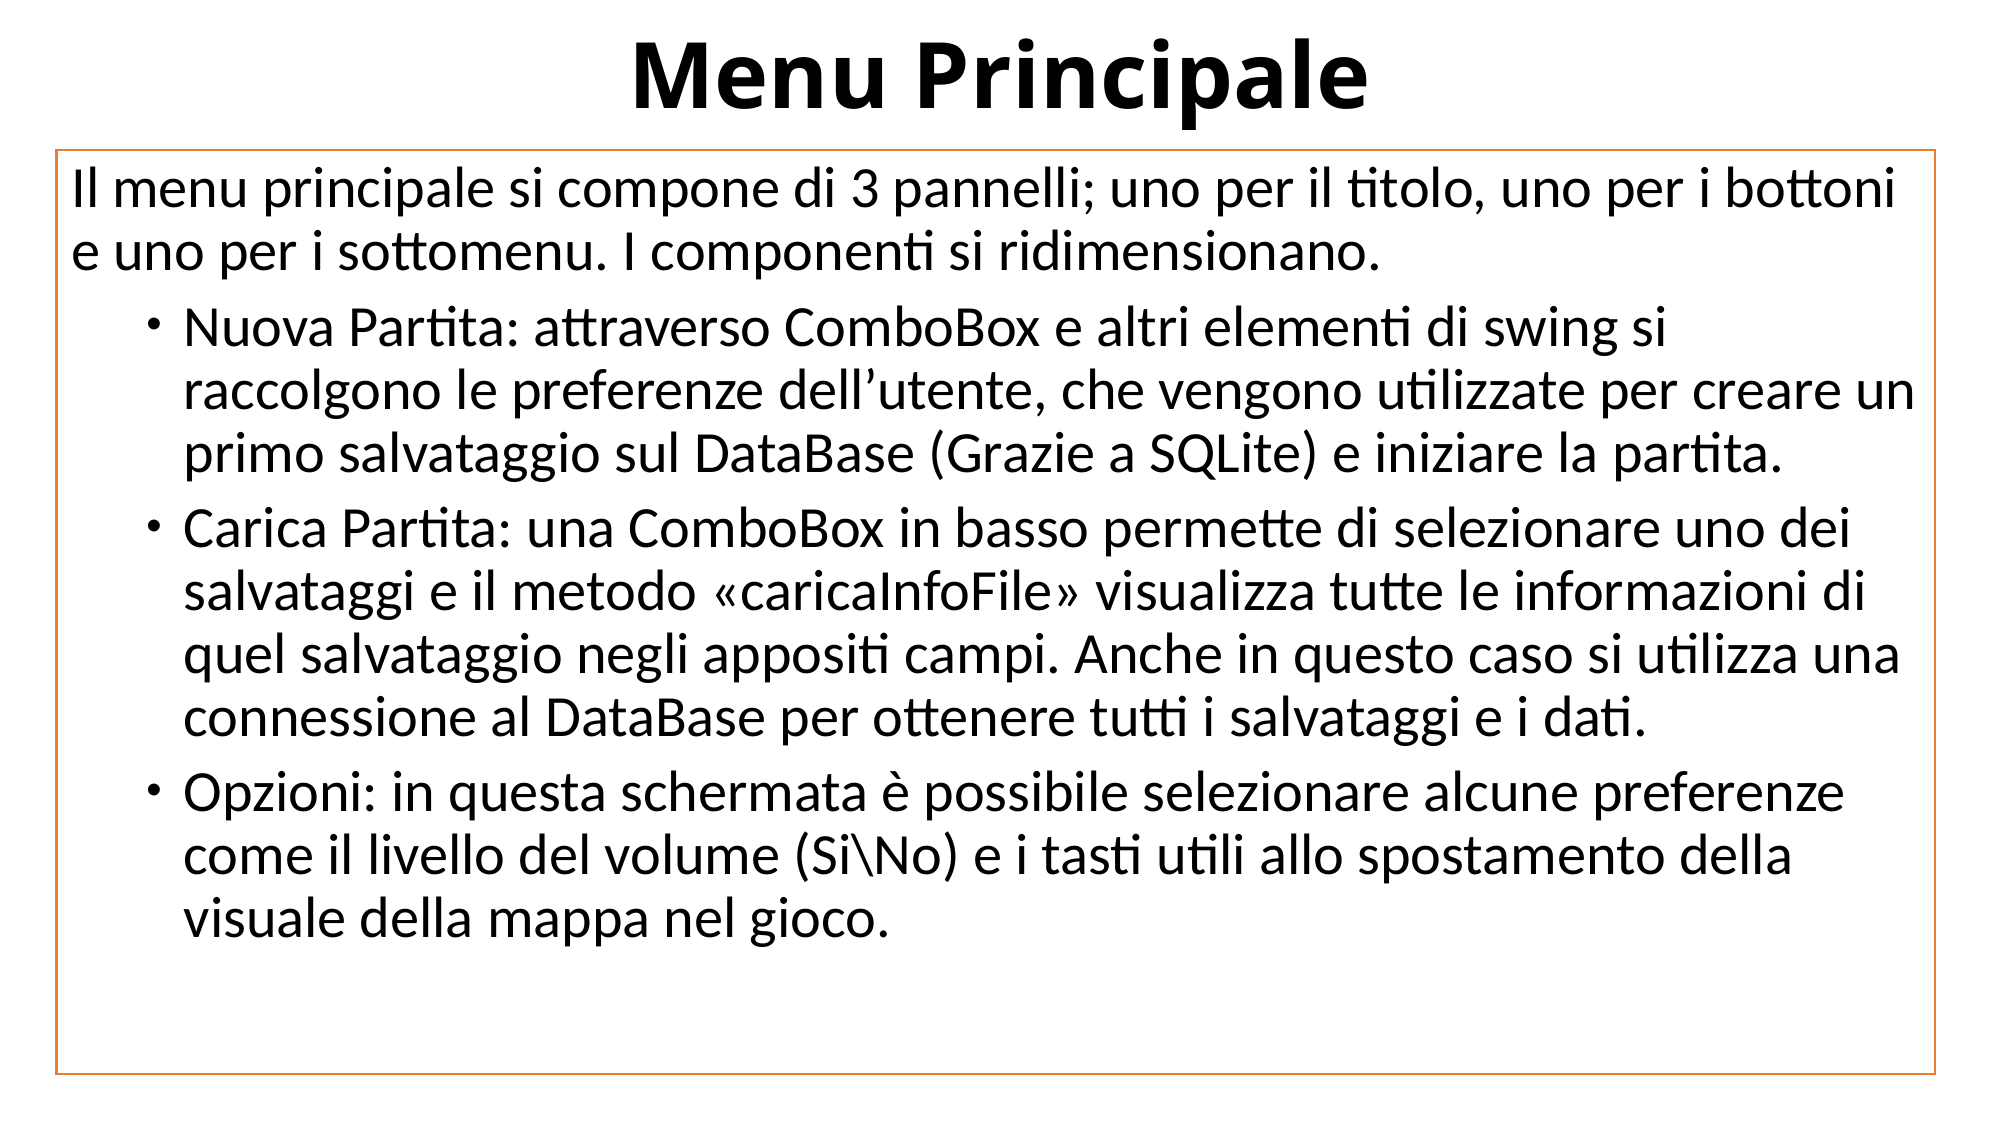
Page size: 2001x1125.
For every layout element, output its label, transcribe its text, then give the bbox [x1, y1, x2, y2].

title Menu Principale [137, 21, 1863, 149]
list Il menu principale si compone di 3 pannelli; uno per il titolo, uno per i bottoni e uno per i sottomenu. I componenti si ridimensionano. Nuova Partita: attraverso ComboBox e altri elementi di swing si raccolgono le preferenze dell’utente, che vengono utilizzate per creare un primo salvataggio sul DataBase (Grazie a SQLite) e iniziare la partita. Carica Partita: una ComboBox in basso permette di selezionare uno dei salvataggi e il metodo «caricaInfoFile» visualizza tutte le informazioni di quel salvataggio negli appositi campi. Anche in questo caso si utilizza una connessione al DataBase per ottenere tutti i salvataggi e i dati. Opzioni: in questa schermata è possibile selezionare alcune preferenze come il livello del volume (Si\No) e i tasti utili allo spostamento della visuale della mappa nel gioco. [56, 149, 1935, 1074]
